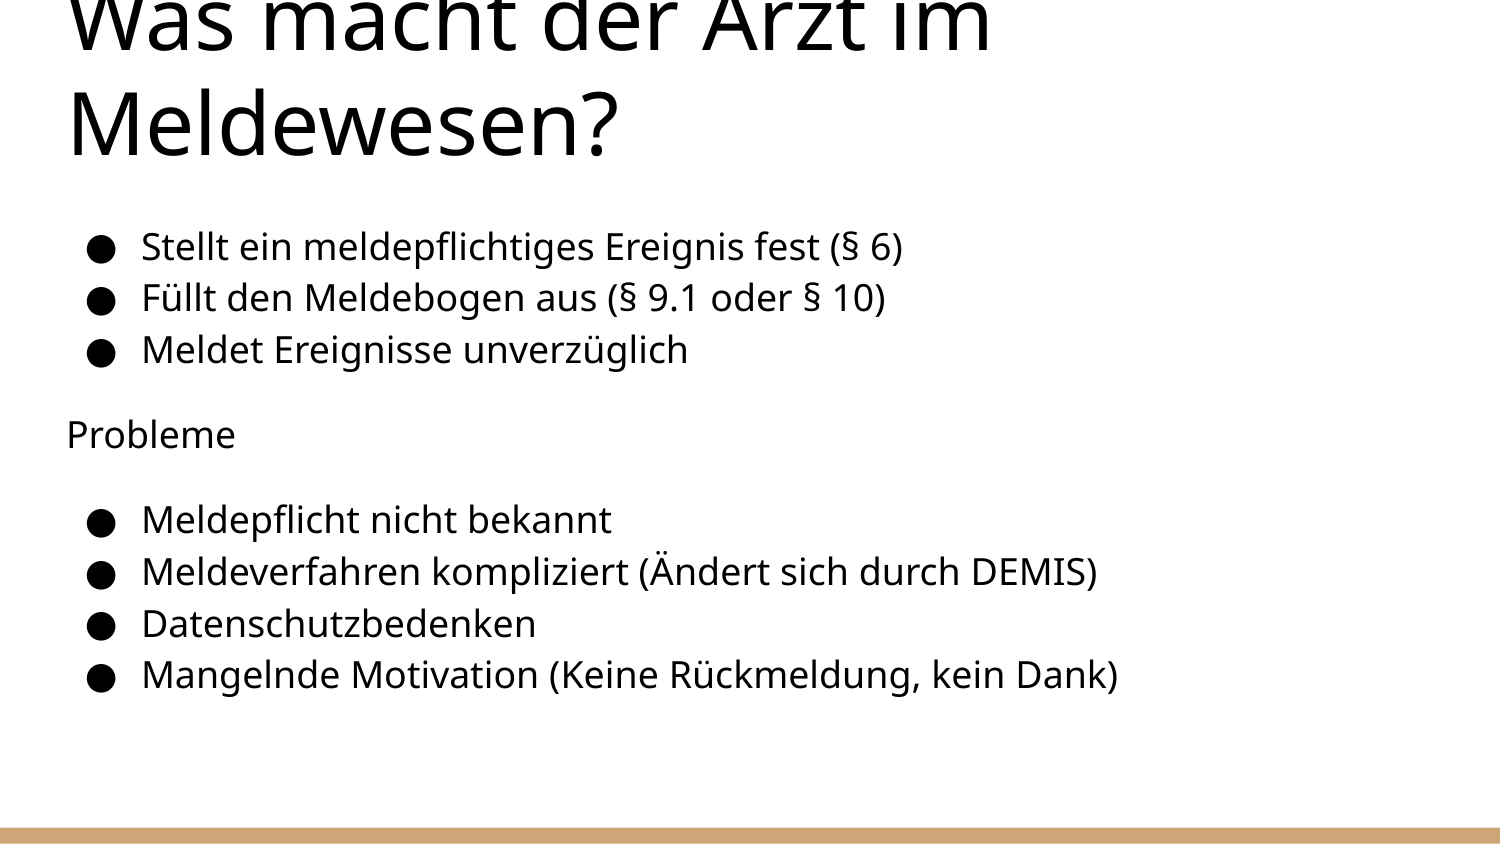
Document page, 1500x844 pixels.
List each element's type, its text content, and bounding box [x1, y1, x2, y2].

list Stellt ein meldepflichtiges Ereignis fest (§ 6) Füllt den Meldebogen aus (§ 9.1 oder § 10) Meldet Ereignisse unverzüglich Probleme Meldepflicht nicht bekannt Meldeverfahren kompliziert (Ändert sich durch DEMIS) Datenschutzbedenken Mangelnde Motivation (Keine Rückmeldung, kein Dank) [51, 200, 1449, 752]
title Was macht der Arzt im Meldewesen? [51, 51, 1449, 189]
